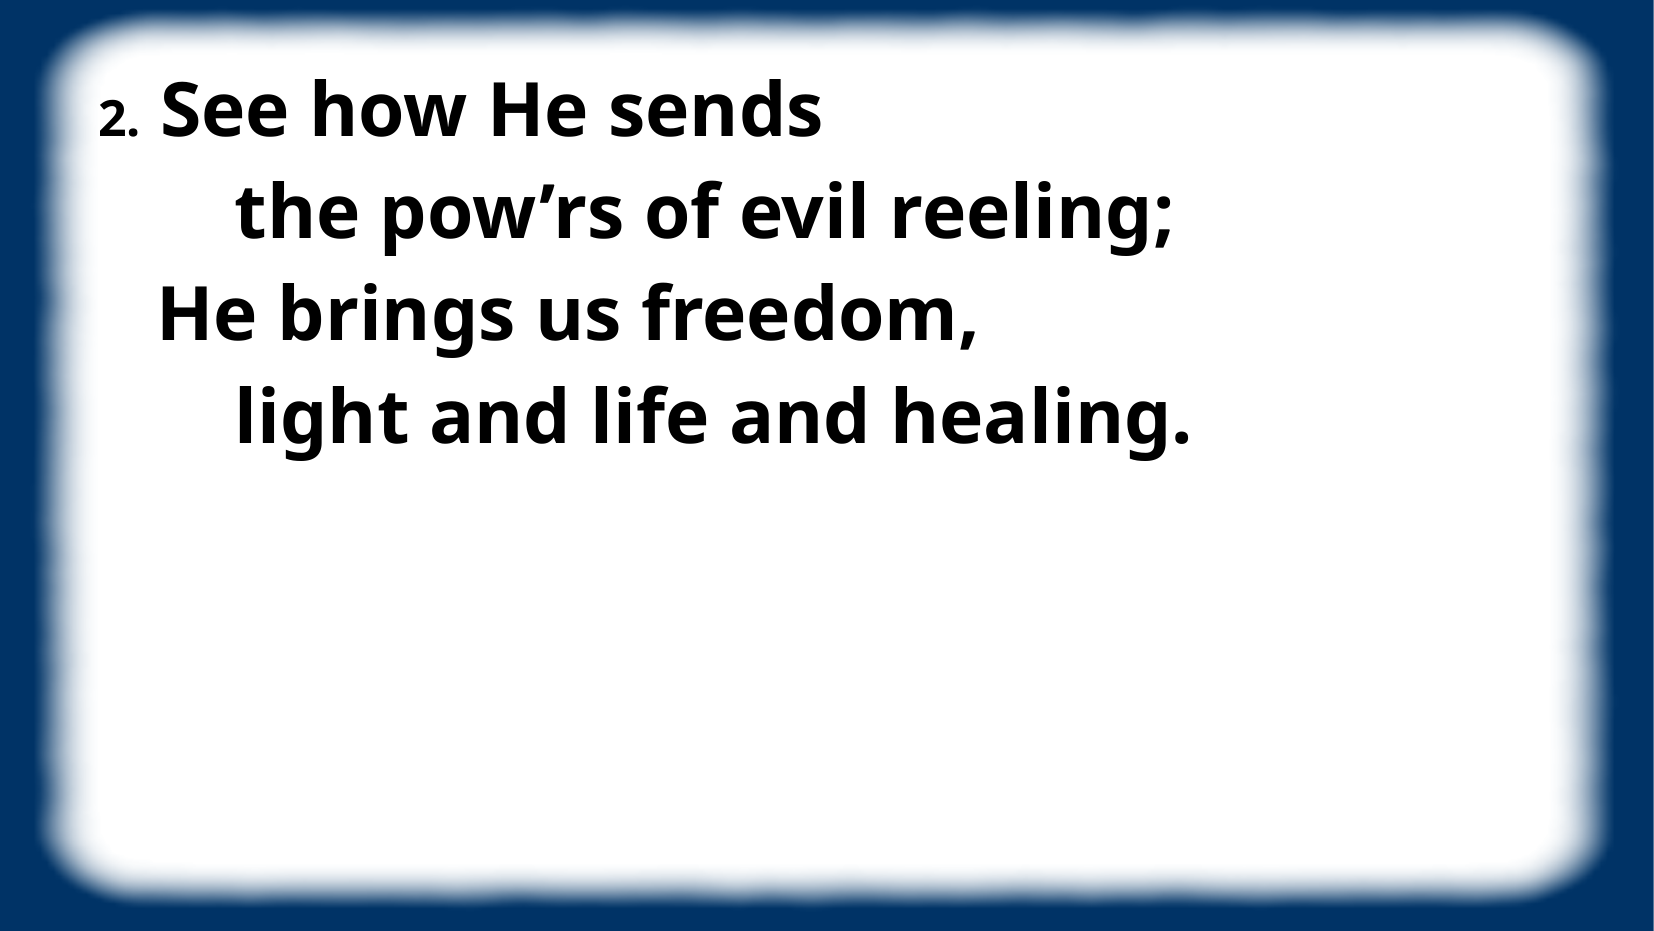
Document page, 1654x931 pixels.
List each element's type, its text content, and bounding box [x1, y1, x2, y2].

picture [0, 0, 1654, 931]
text_box 2. See how He sends the pow’rs of evil reeling; He brings us freedom, light and life and healing. [83, 48, 1569, 508]
